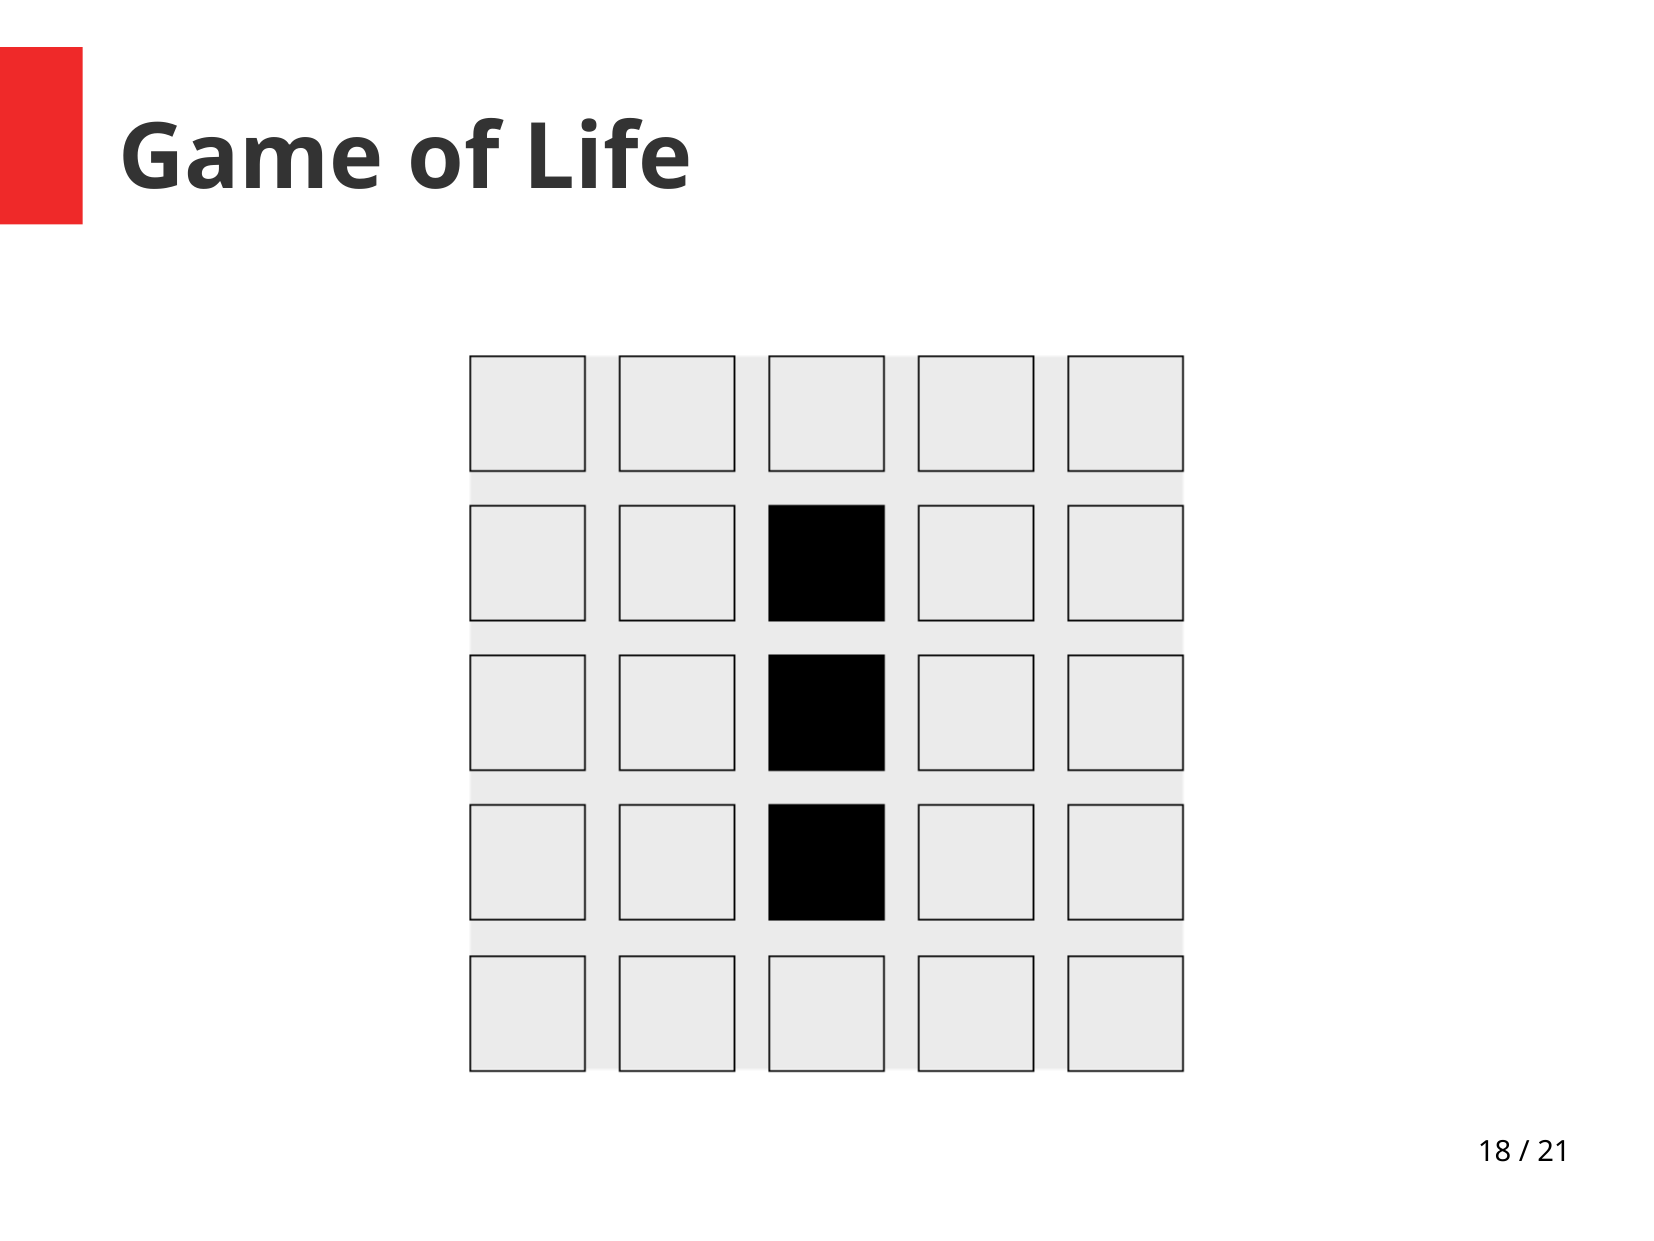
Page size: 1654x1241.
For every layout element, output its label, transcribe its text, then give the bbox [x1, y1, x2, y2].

title Game of Life [118, 49, 1571, 257]
picture [468, 354, 1186, 1074]
